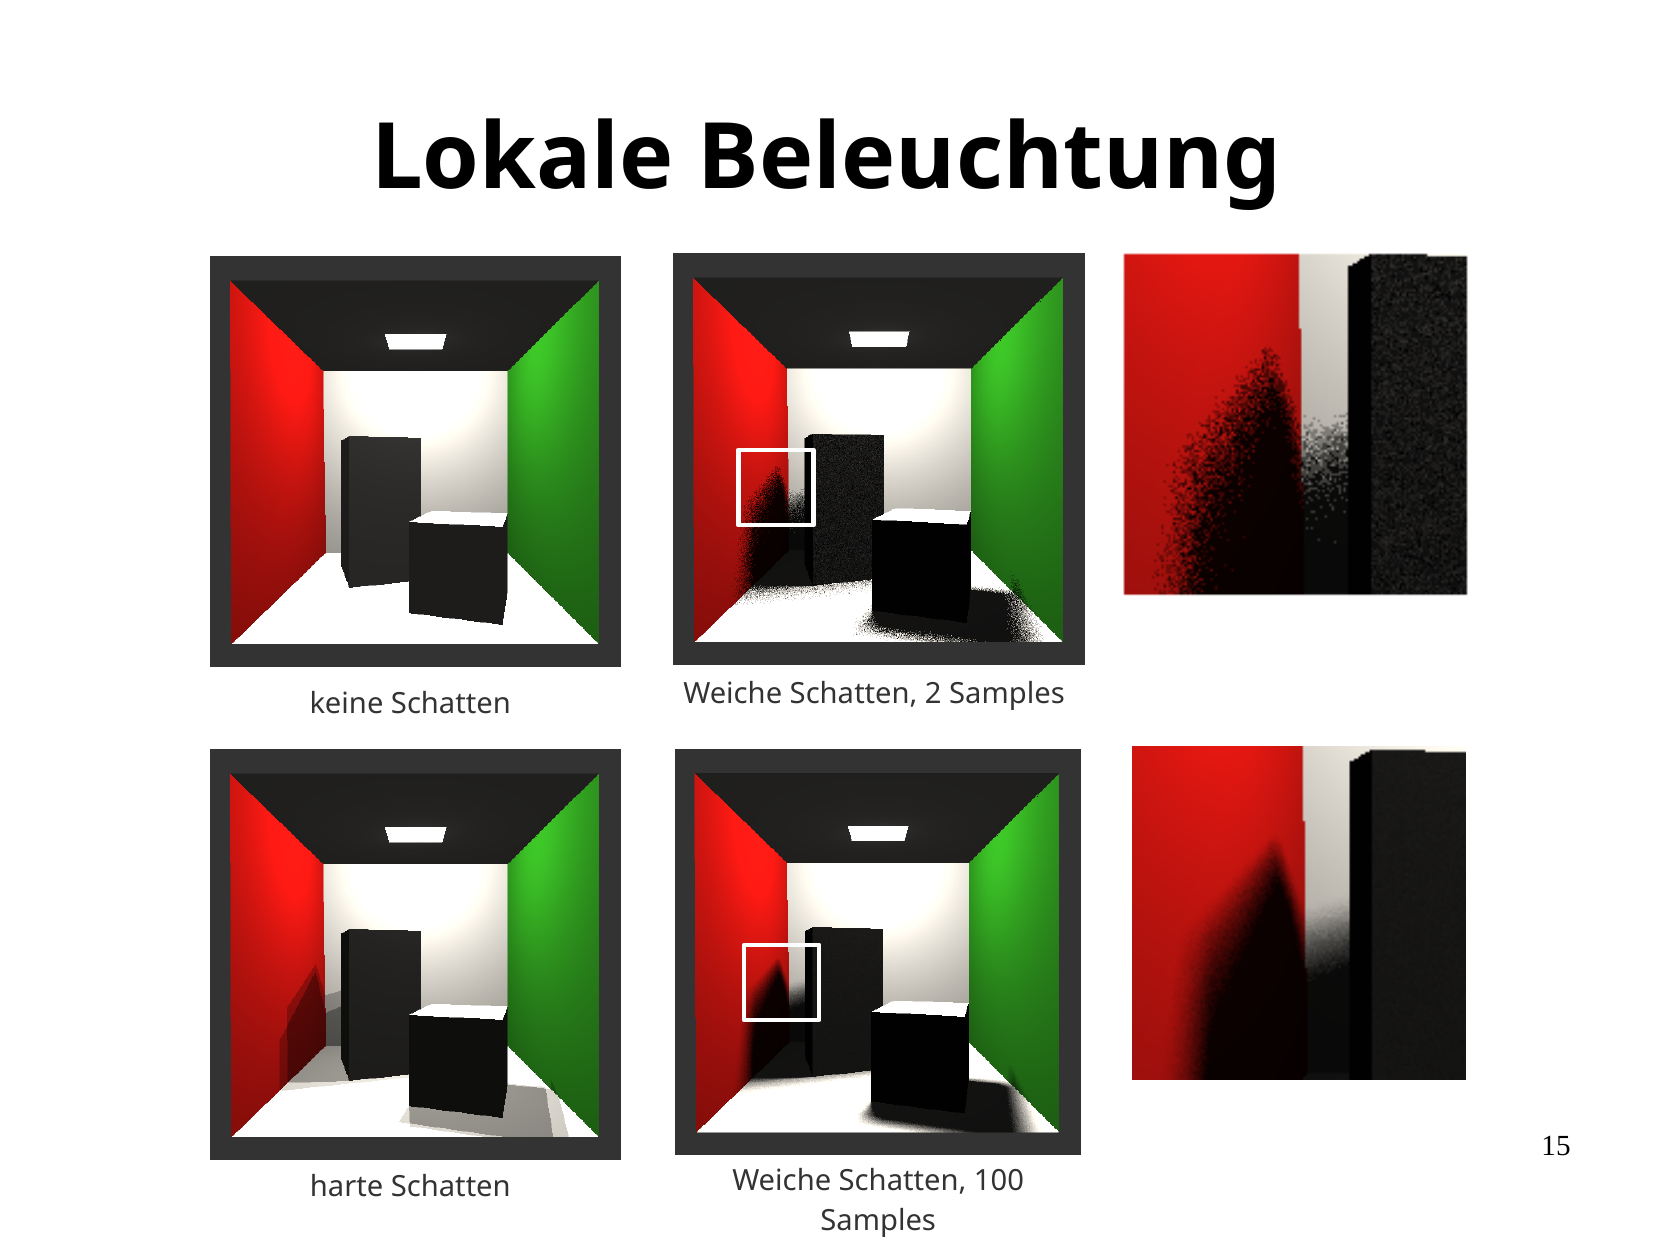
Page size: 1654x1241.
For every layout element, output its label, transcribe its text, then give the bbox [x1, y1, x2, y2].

text_box Weiche Schatten, 100 Samples [660, 1152, 1096, 1241]
picture [210, 256, 621, 667]
picture [1120, 250, 1470, 601]
picture [210, 749, 621, 1158]
picture [673, 253, 1085, 664]
picture [1132, 746, 1466, 1081]
text_box keine Schatten [200, 675, 621, 729]
title Lokale Beleuchtung [82, 49, 1571, 257]
picture [675, 749, 1081, 1152]
text_box harte Schatten [200, 1158, 621, 1212]
text_box Weiche Schatten, 2 Samples [664, 664, 1085, 719]
